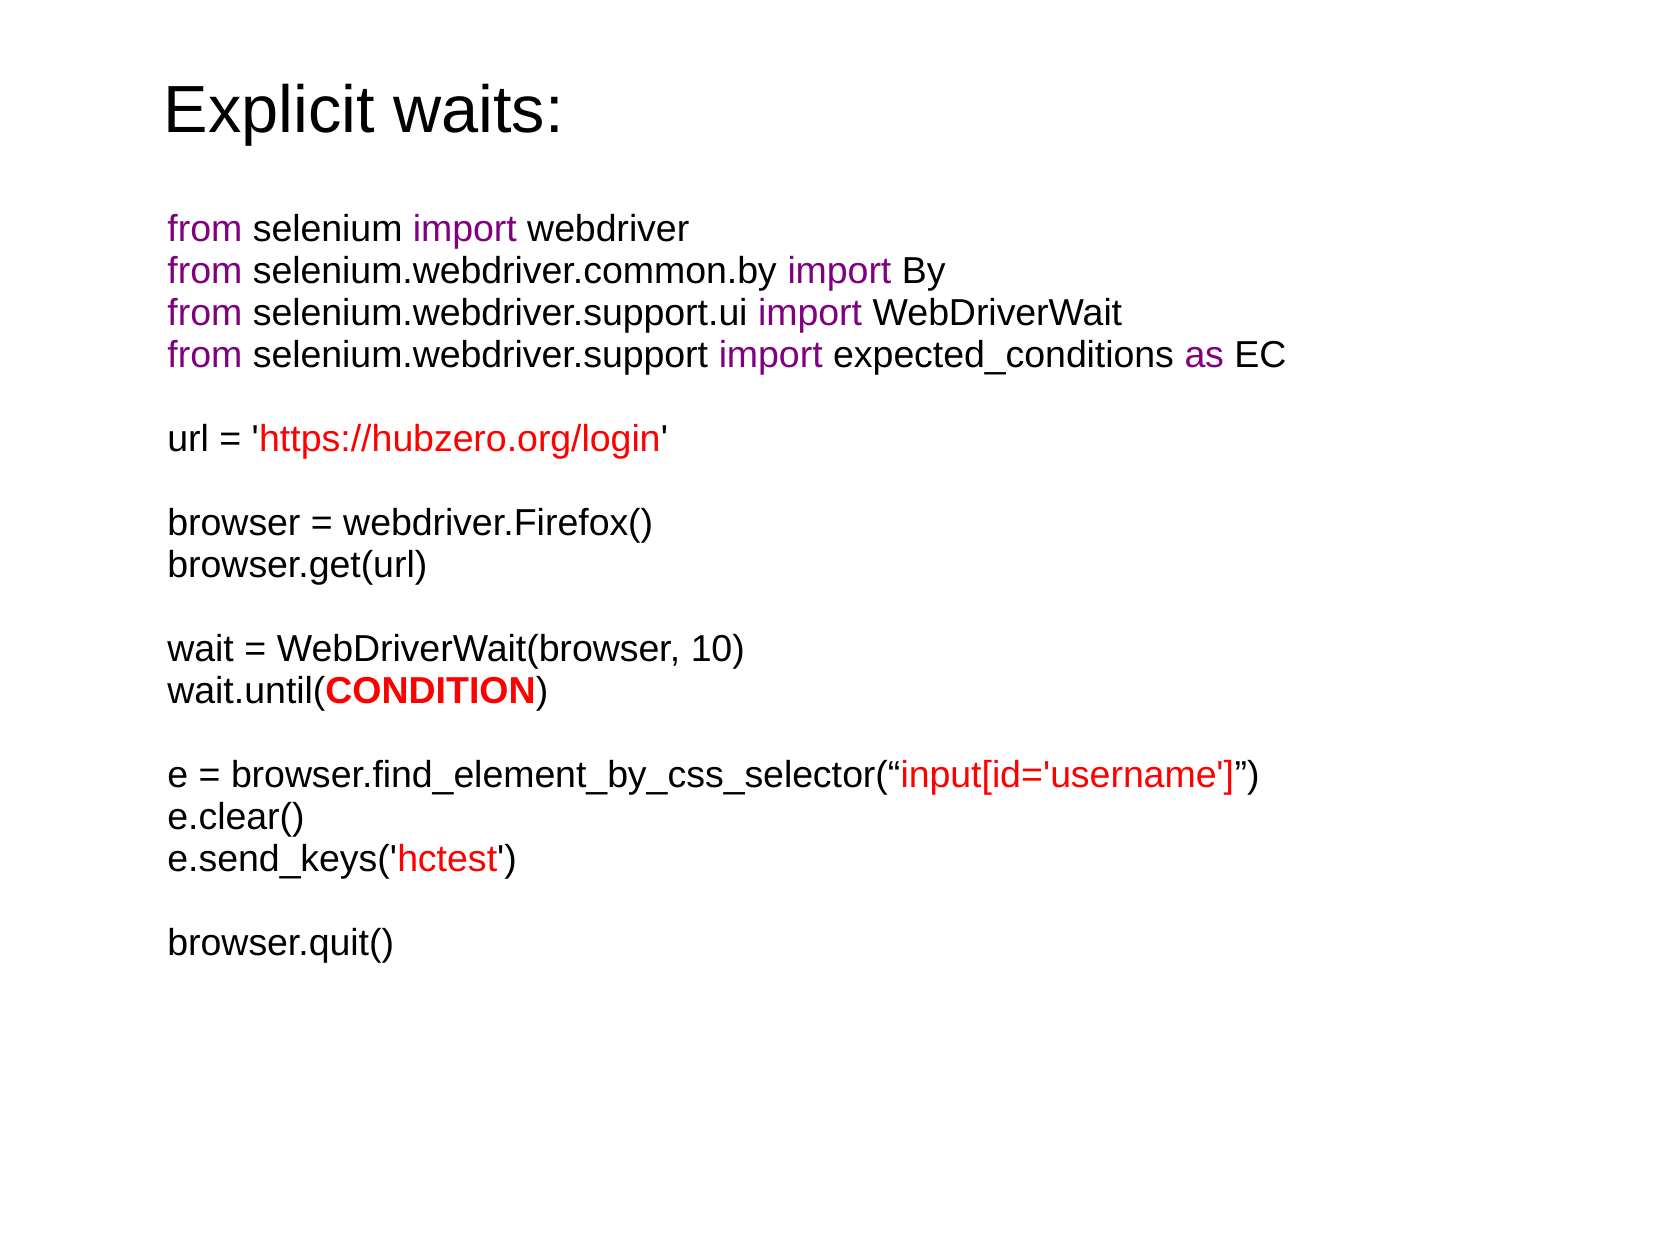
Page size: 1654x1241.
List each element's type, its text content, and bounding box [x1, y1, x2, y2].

text_box Explicit waits: [149, 64, 580, 155]
text_box from selenium import webdriver from selenium.webdriver.common.by import By from selenium.webdriver.support.ui import WebDriverWait from selenium.webdriver.support import expected_conditions as EC url = 'https://hubzero.org/login' browser = webdriver.Firefox() browser.get(url) wait = WebDriverWait(browser, 10) wait.until(CONDITION) e = browser.find_element_by_css_selector(“input[id='username']”) e.clear() e.send_keys('hctest') browser.quit() [152, 200, 1501, 1013]
